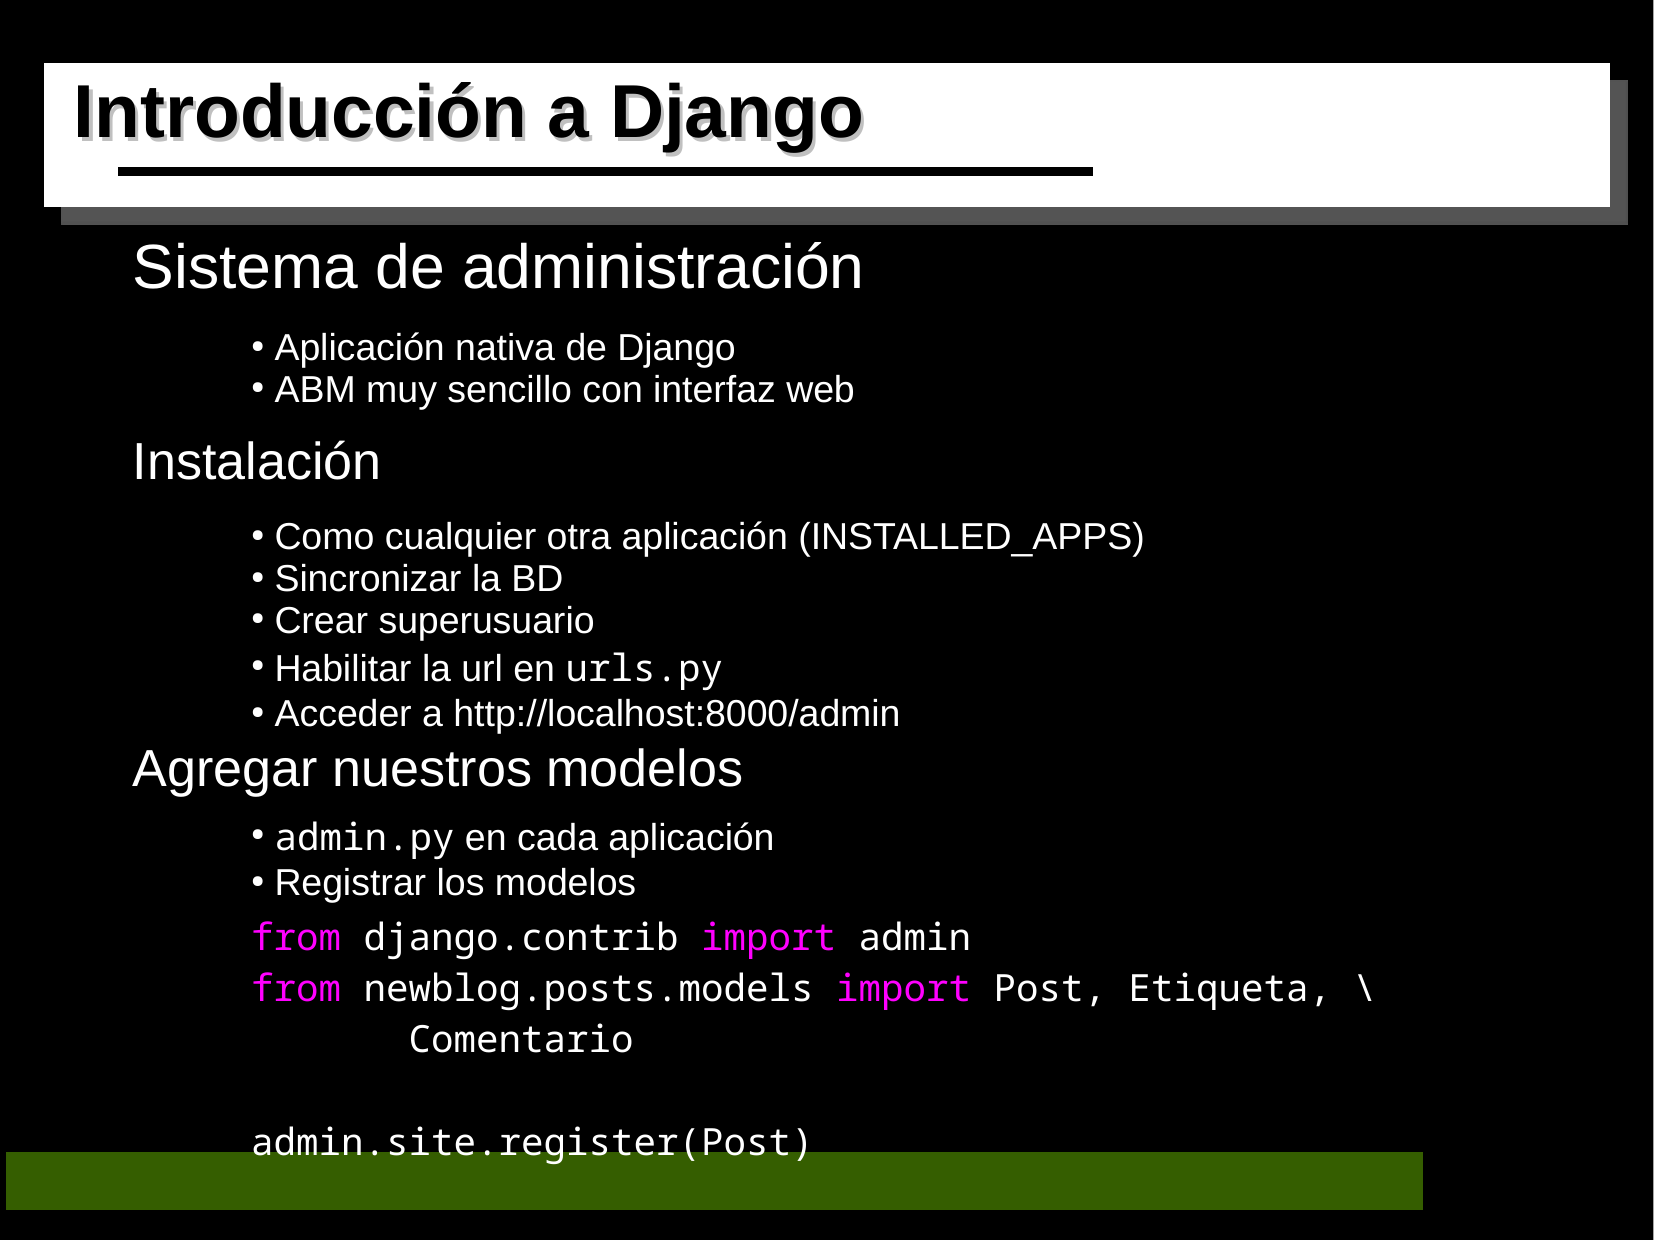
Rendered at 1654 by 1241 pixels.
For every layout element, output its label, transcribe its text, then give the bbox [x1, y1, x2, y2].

text_box Sistema de administración [118, 224, 881, 309]
text_box [44, 63, 1610, 207]
text_box Aplicación nativa de Django ABM muy sencillo con interfaz web [236, 318, 1447, 418]
text_box [5, 1151, 1424, 1211]
text_box Introducción a Django [59, 62, 894, 184]
text_box Como cualquier otra aplicación (INSTALLED_APPS) Sincronizar la BD Crear superusuario Habilitar la url en urls.py Acceder a http://localhost:8000/admin [236, 507, 1447, 735]
text_box from django.contrib import admin from newblog.posts.models import Post, Etiqueta, \ Comentario admin.site.register(Post) [236, 903, 1447, 1136]
text_box admin.py en cada aplicación Registrar los modelos [236, 803, 1447, 903]
text_box Instalación [118, 425, 397, 499]
text_box Agregar nuestros modelos [118, 732, 759, 806]
